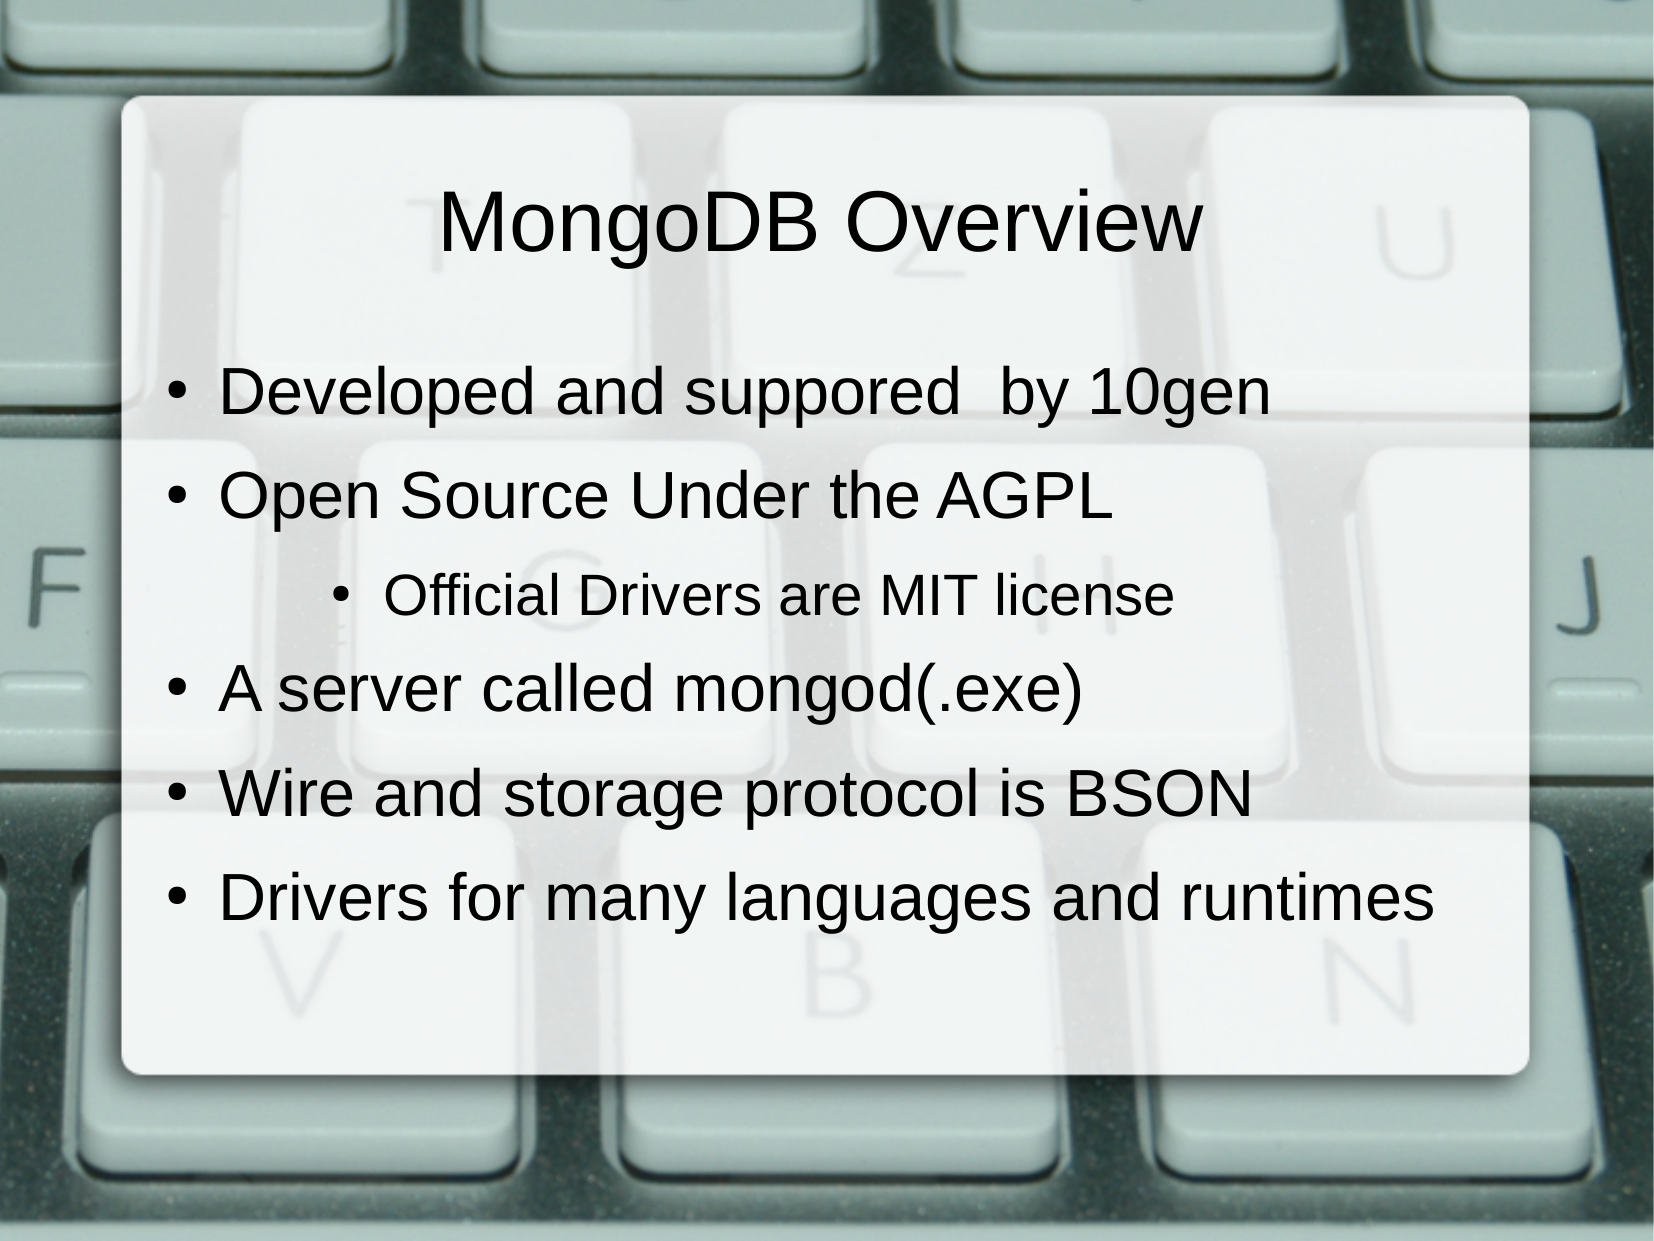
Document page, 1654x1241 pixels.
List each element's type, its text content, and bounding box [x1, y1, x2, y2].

title MongoDB Overview [135, 117, 1506, 325]
list Developed and suppored by 10gen Open Source Under the AGPL Official Drivers are MIT license A server called mongod(.exe) Wire and storage protocol is BSON Drivers for many languages and runtimes [147, 354, 1506, 1241]
picture [0, 0, 1654, 1241]
